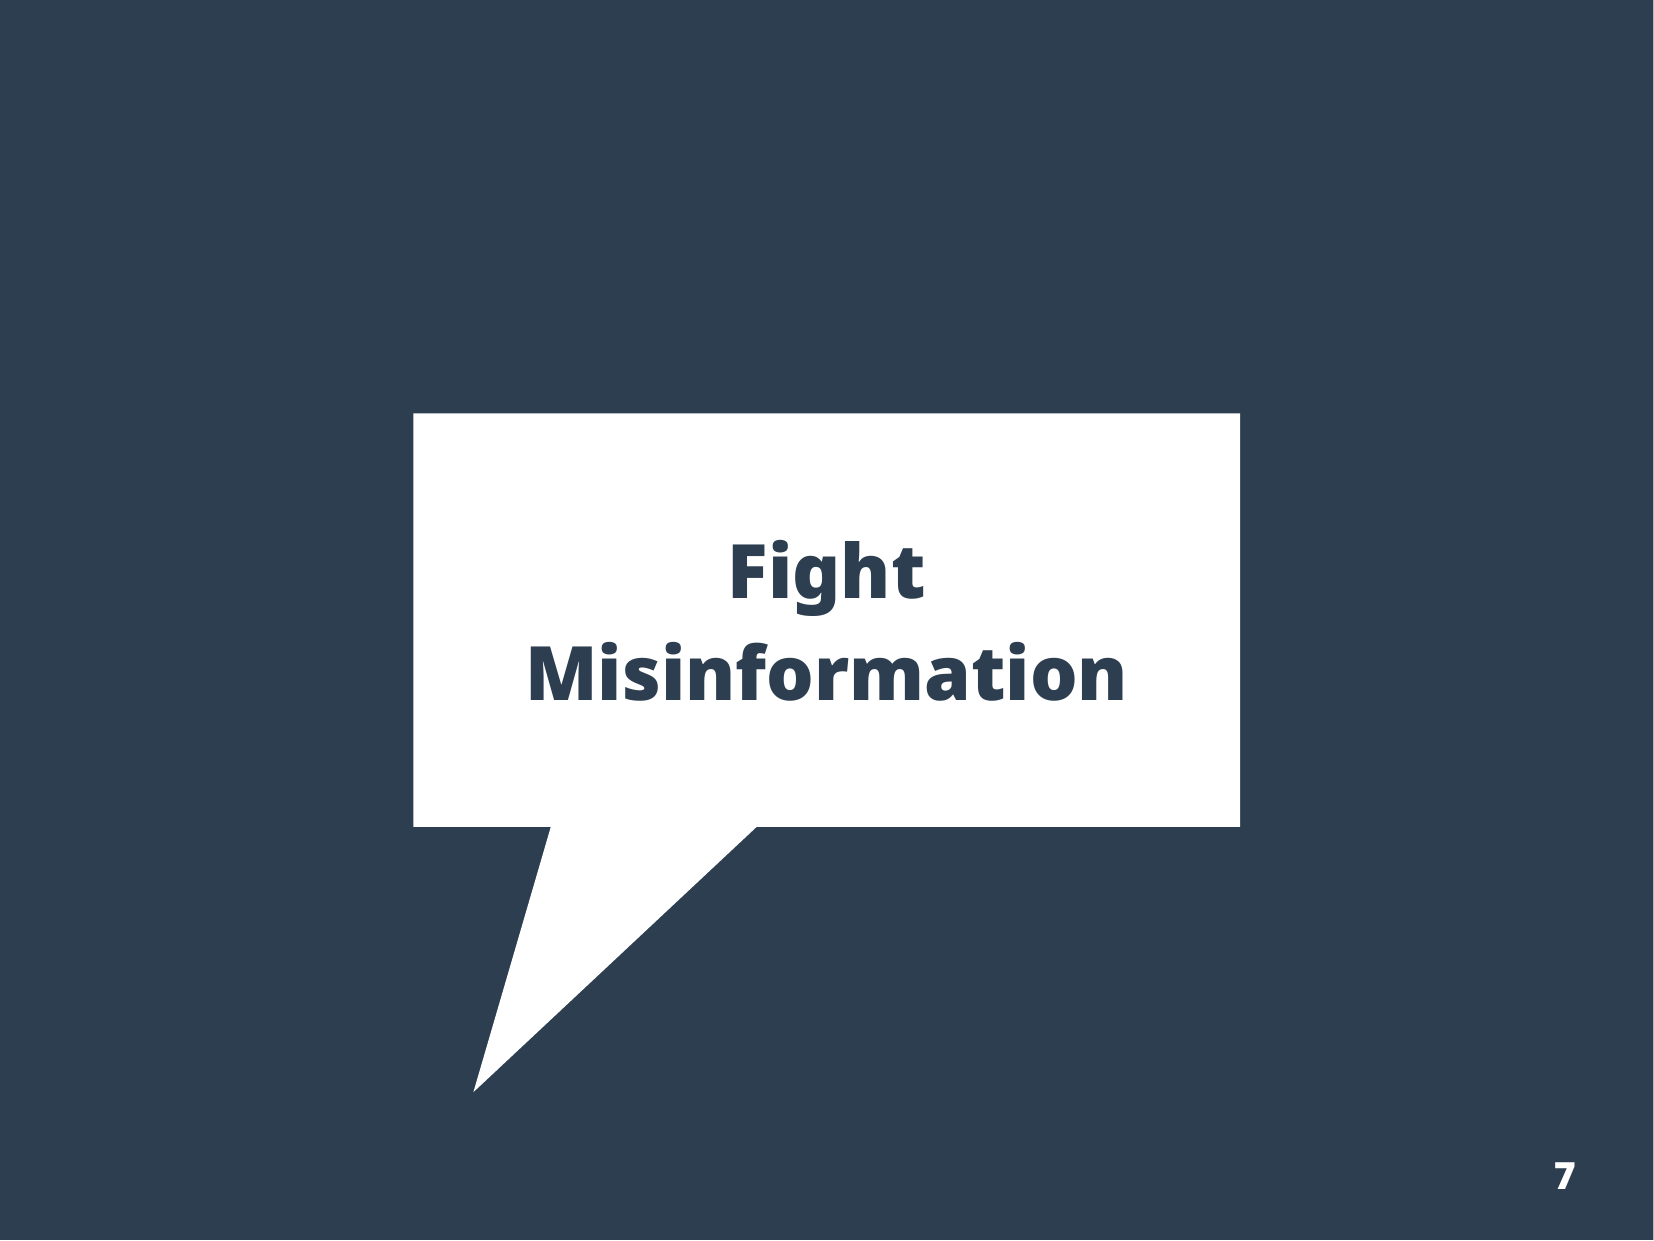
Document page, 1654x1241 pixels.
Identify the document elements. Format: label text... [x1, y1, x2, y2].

title Fight Misinformation [442, 442, 1211, 798]
